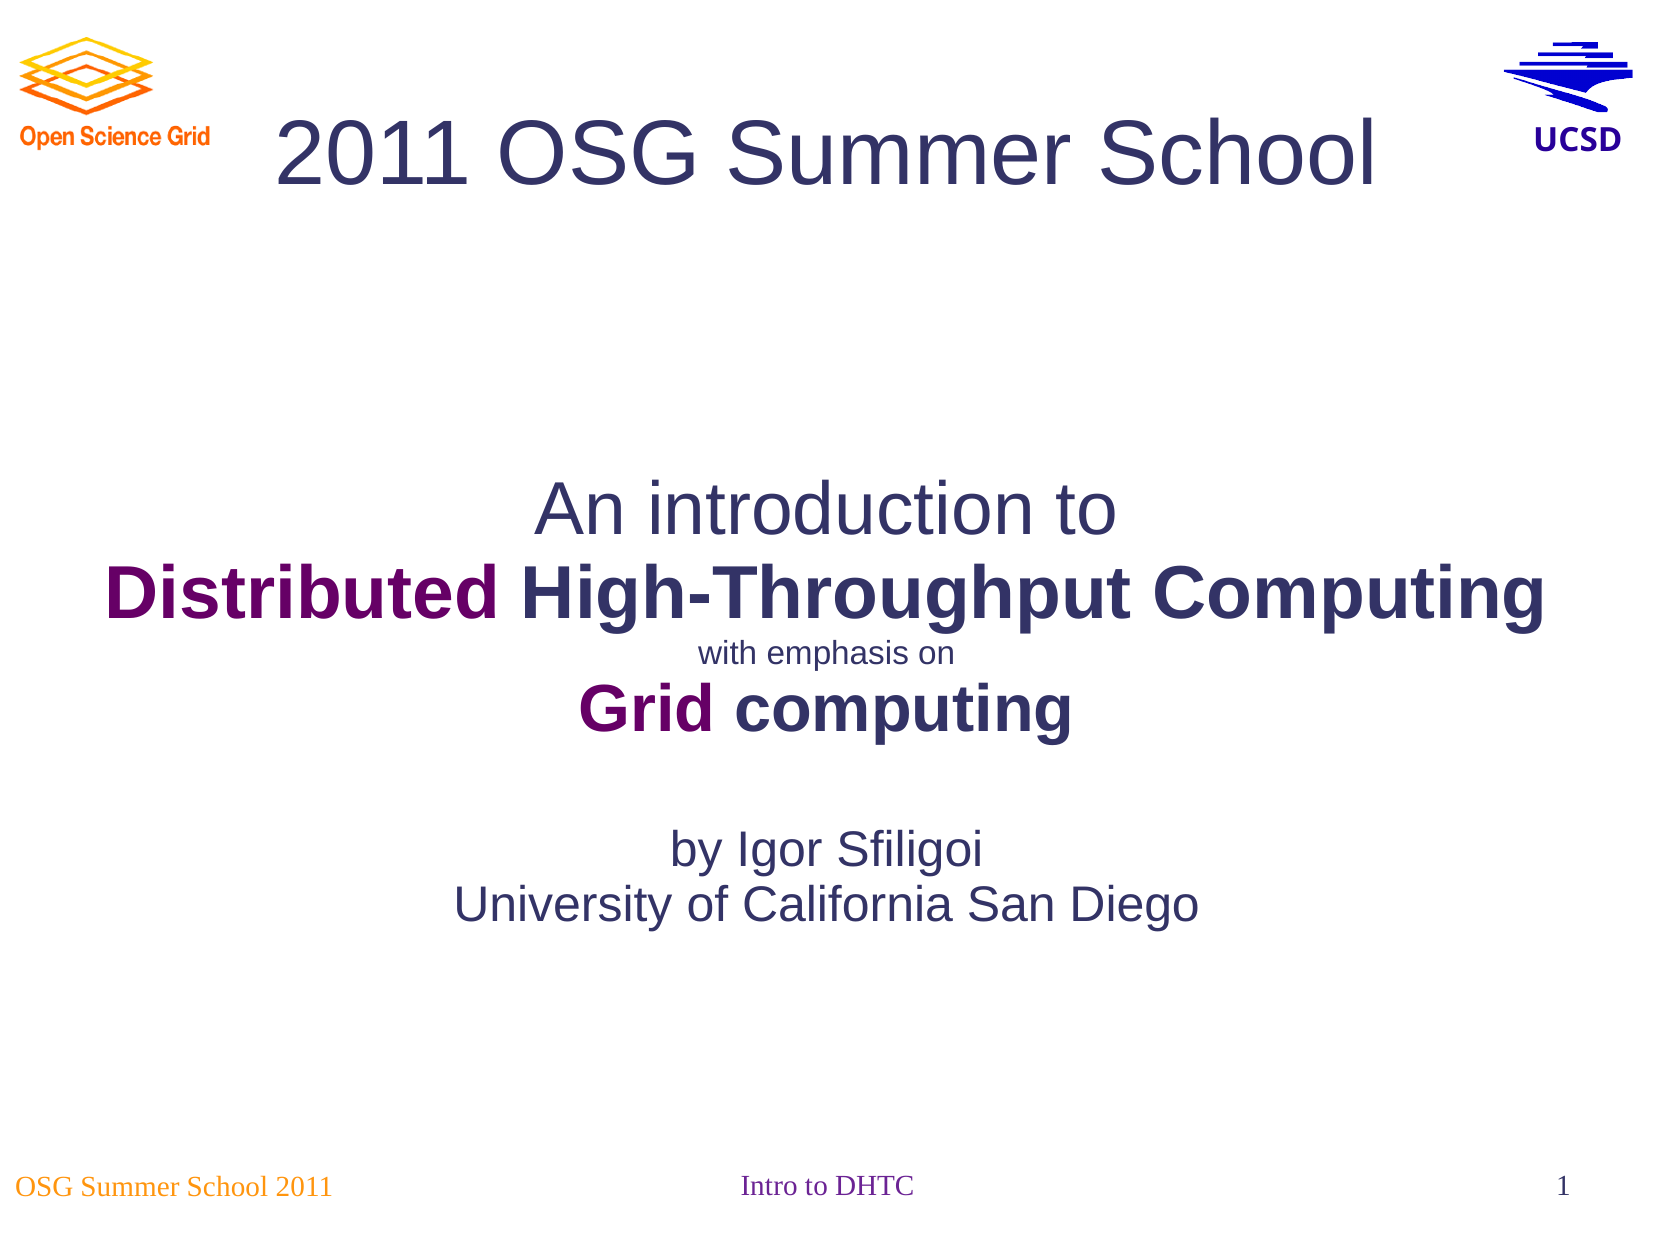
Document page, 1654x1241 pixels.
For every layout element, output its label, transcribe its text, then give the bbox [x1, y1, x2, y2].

picture [0, 14, 229, 167]
title 2011 OSG Summer School [82, 49, 1571, 257]
subtitle An introduction to Distributed High-Throughput Computing with emphasis on Grid computing by Igor Sfiligoi University of California San Diego [82, 290, 1571, 1109]
picture [1495, 42, 1637, 118]
